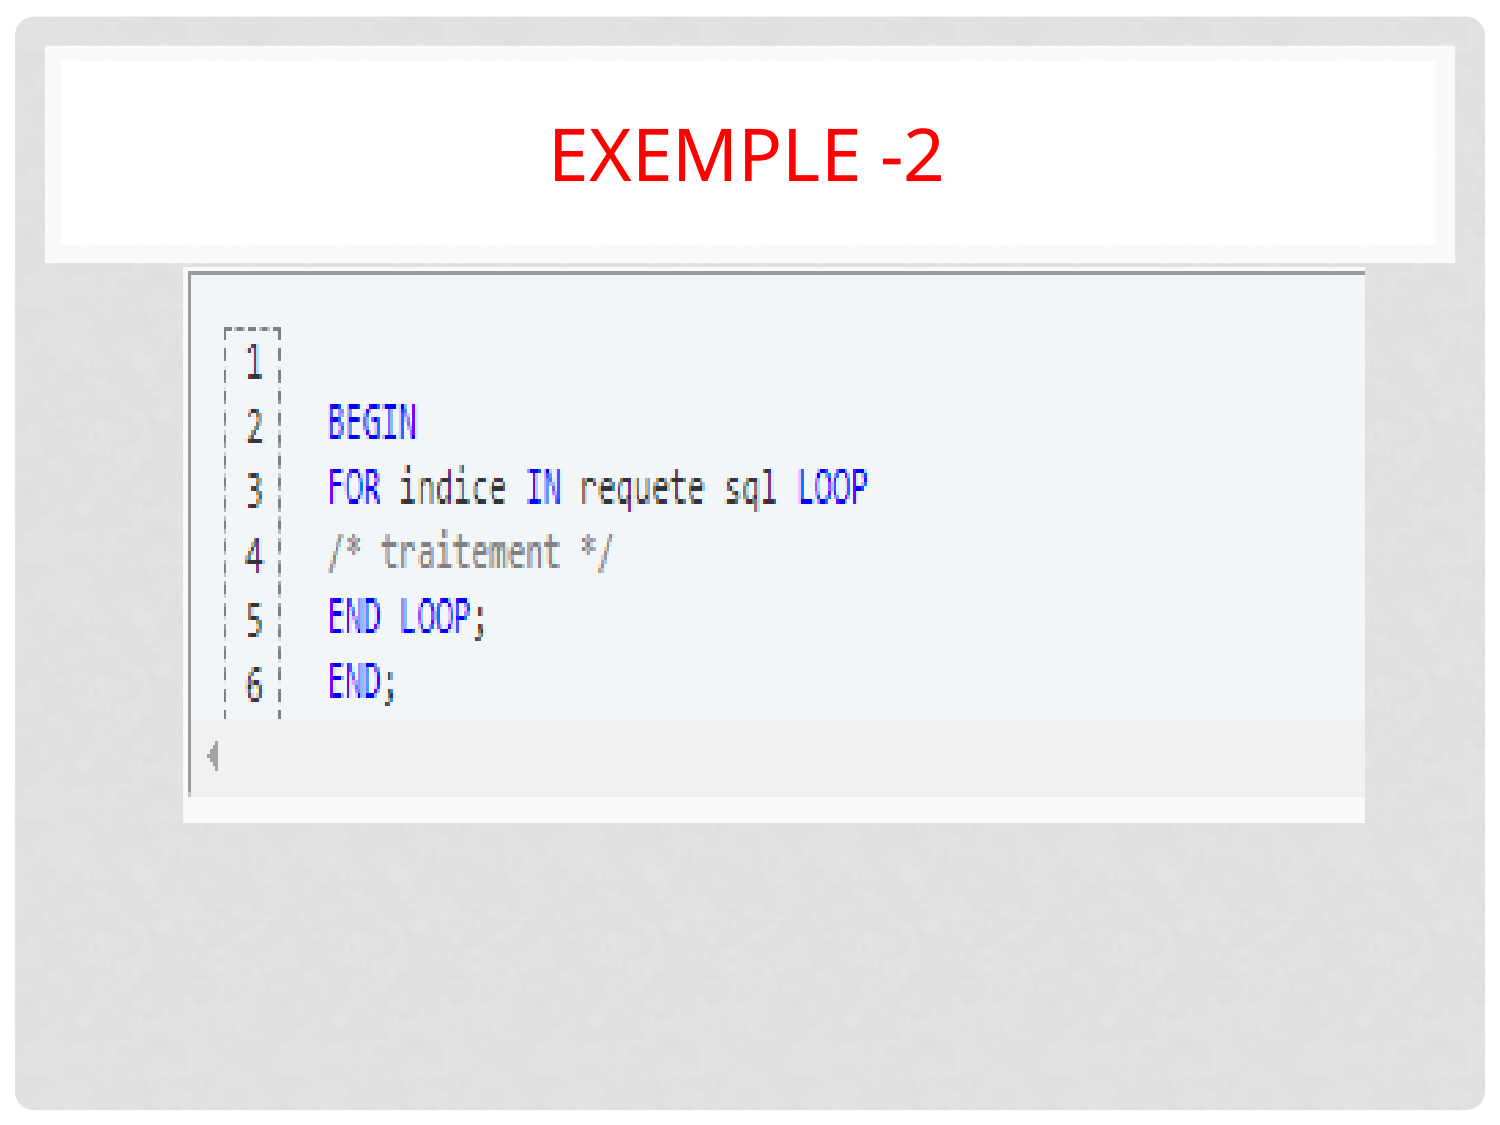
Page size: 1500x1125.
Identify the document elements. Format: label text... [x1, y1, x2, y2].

picture [183, 267, 1365, 823]
title Exemple -2 [69, 66, 1426, 238]
